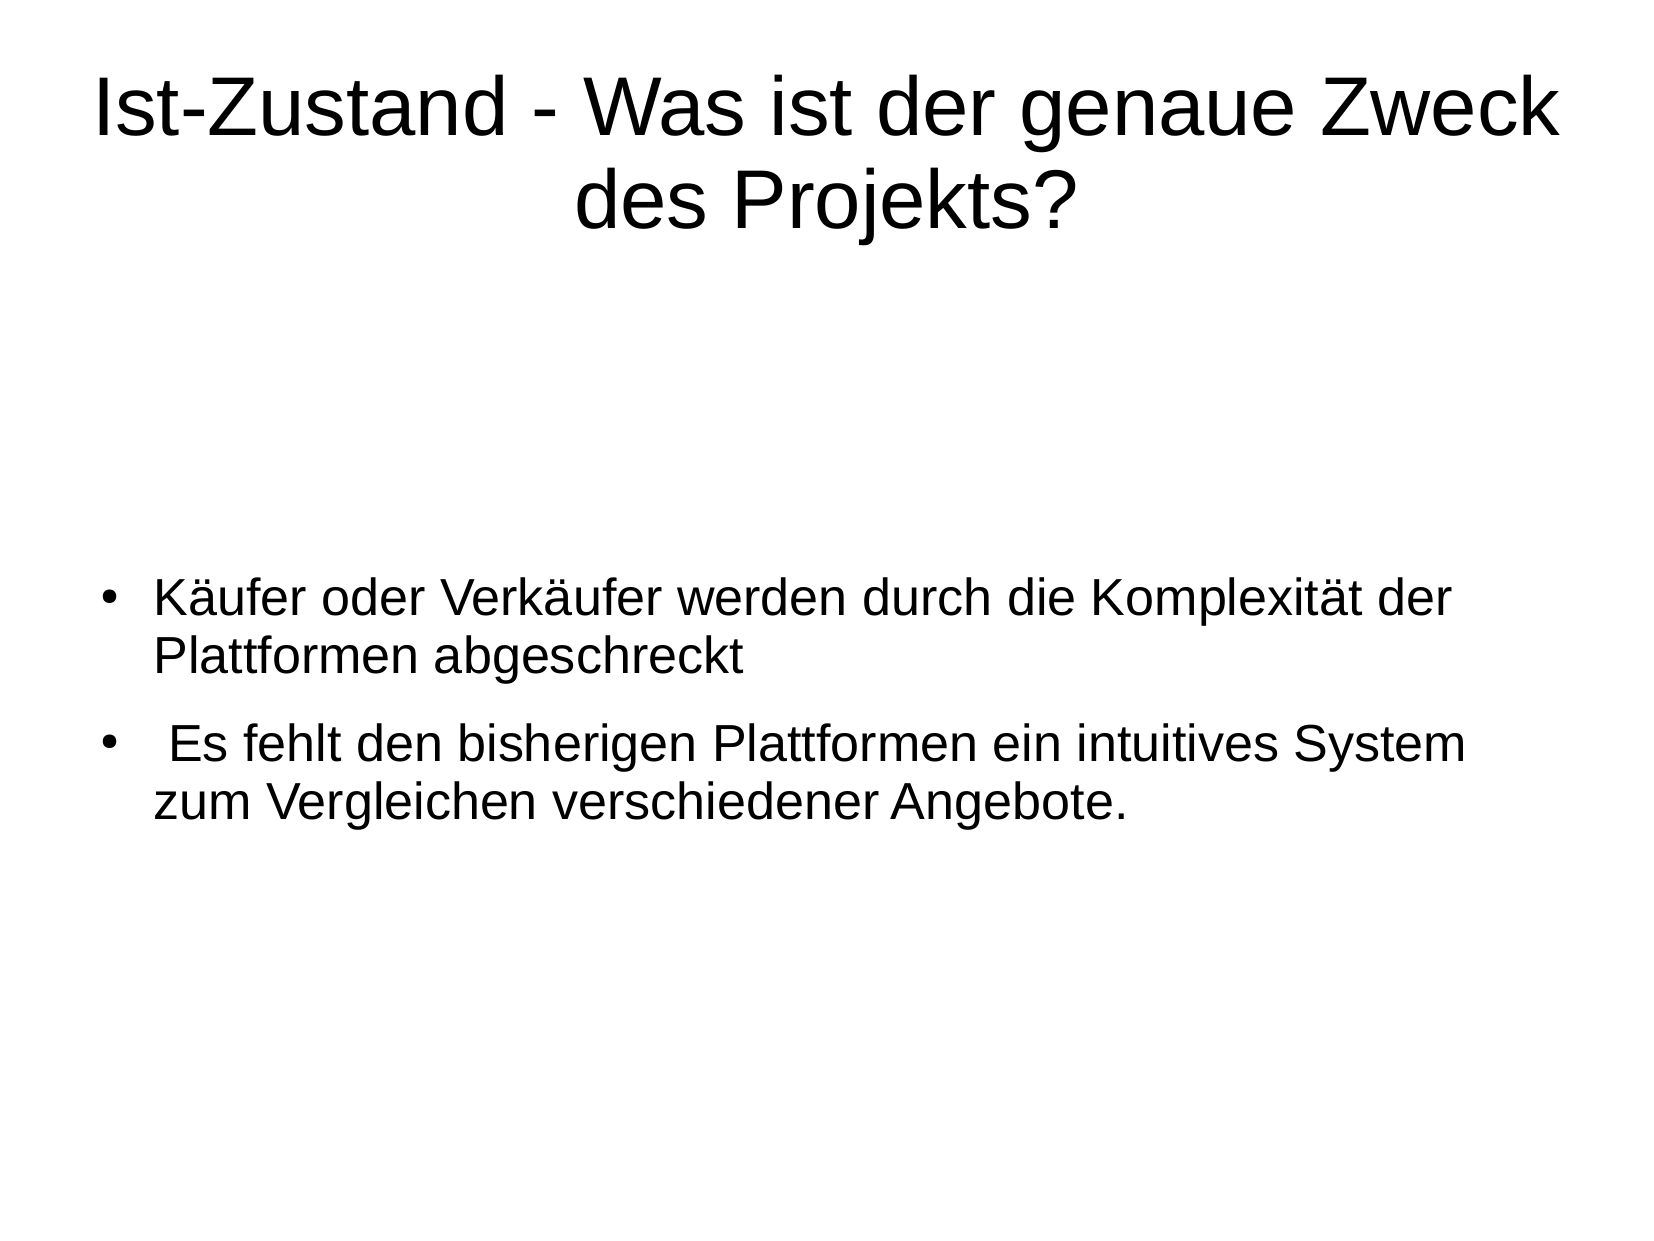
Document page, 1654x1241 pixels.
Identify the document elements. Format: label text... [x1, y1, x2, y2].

list Käufer oder Verkäufer werden durch die Komplexität der Plattformen abgeschreckt Es fehlt den bisherigen Plattformen ein intuitives System zum Vergleichen verschiedener Angebote. [82, 290, 1571, 1109]
title Ist-Zustand - Was ist der genaue Zweck des Projekts? [82, 49, 1571, 257]
